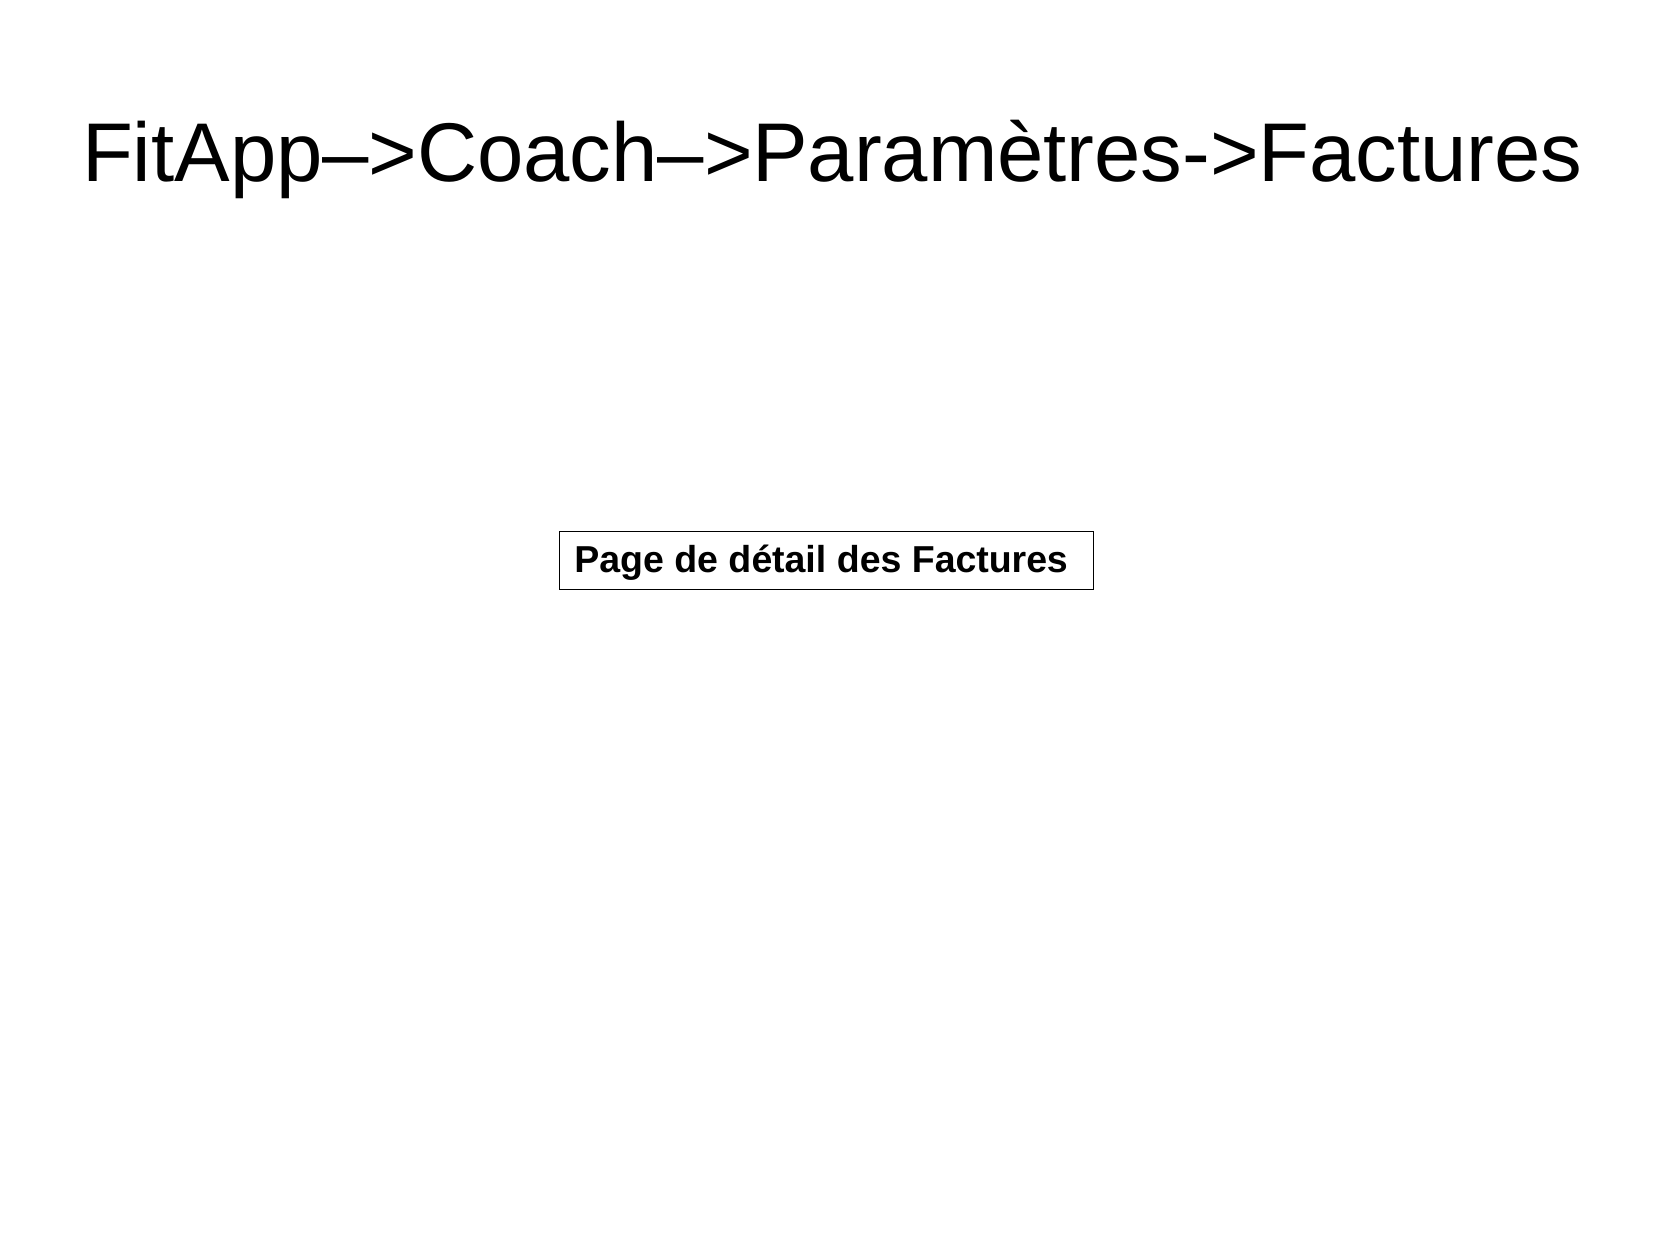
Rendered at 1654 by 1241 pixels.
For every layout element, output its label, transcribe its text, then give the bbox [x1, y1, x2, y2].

text_box Page de détail des Factures [559, 531, 1094, 590]
title FitApp–>Coach–>Paramètres->Factures [35, 49, 1630, 257]
